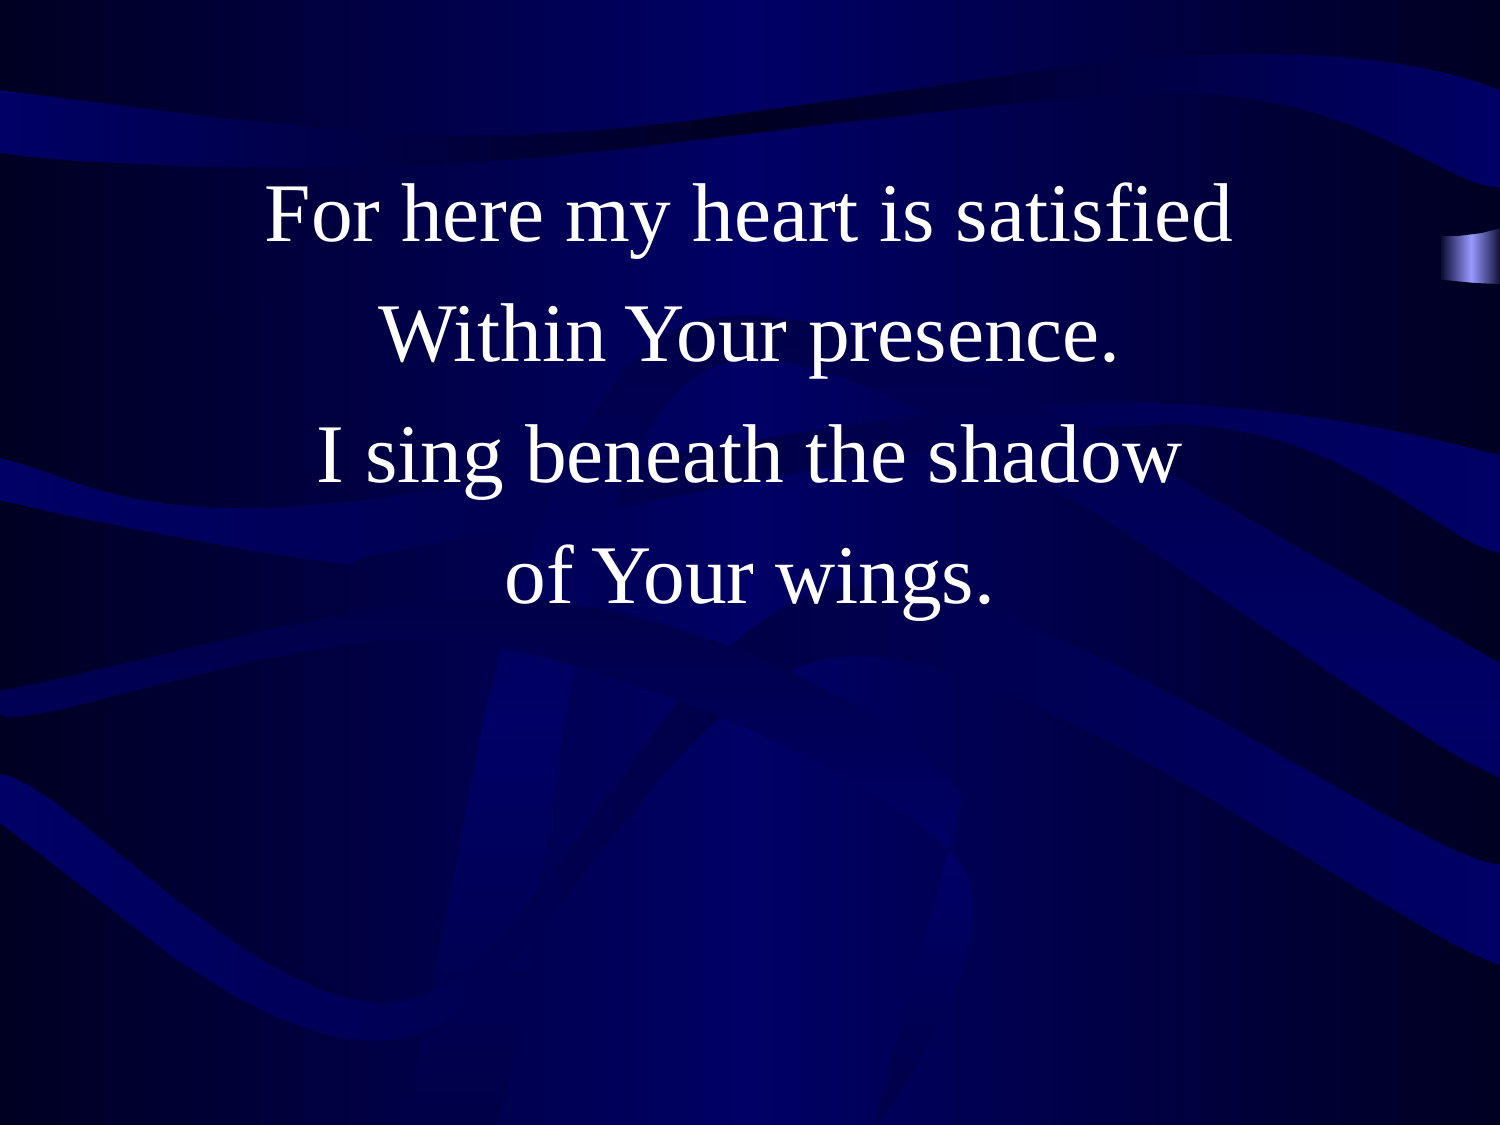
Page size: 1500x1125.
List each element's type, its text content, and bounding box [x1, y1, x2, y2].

subtitle For here my heart is satisfied Within Your presence. I sing beneath the shadow of Your wings. [37, 149, 1463, 826]
